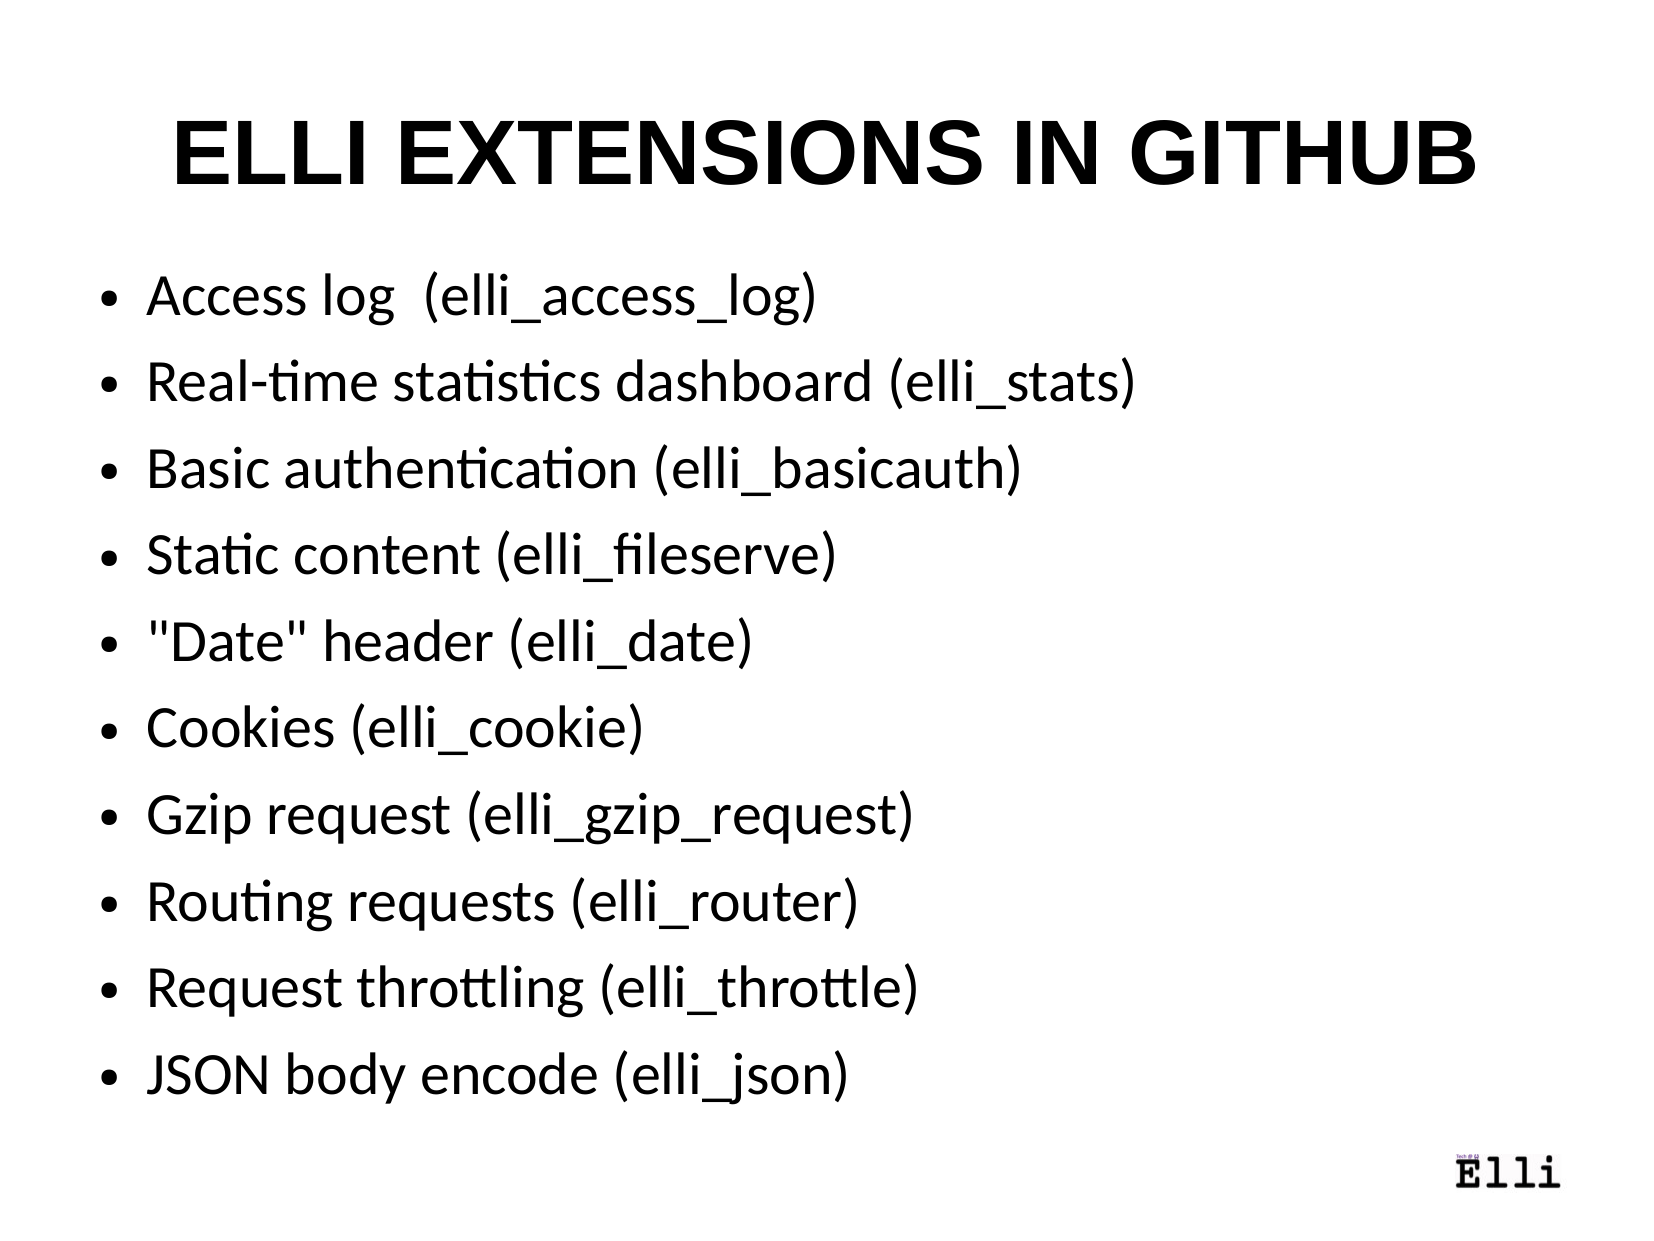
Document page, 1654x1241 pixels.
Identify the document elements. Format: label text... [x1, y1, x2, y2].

title ELLI EXTENSIONS IN GITHUB [82, 49, 1571, 257]
picture [1455, 1154, 1573, 1193]
list Access log (elli_access_log) Real-time statistics dashboard (elli_stats) Basic authentication (elli_basicauth) Static content (elli_fileserve) "Date" header (elli_date) Cookies (elli_cookie) Gzip request (elli_gzip_request) Routing requests (elli_router) Request throttling (elli_throttle) JSON body encode (elli_json) [82, 270, 1571, 1111]
